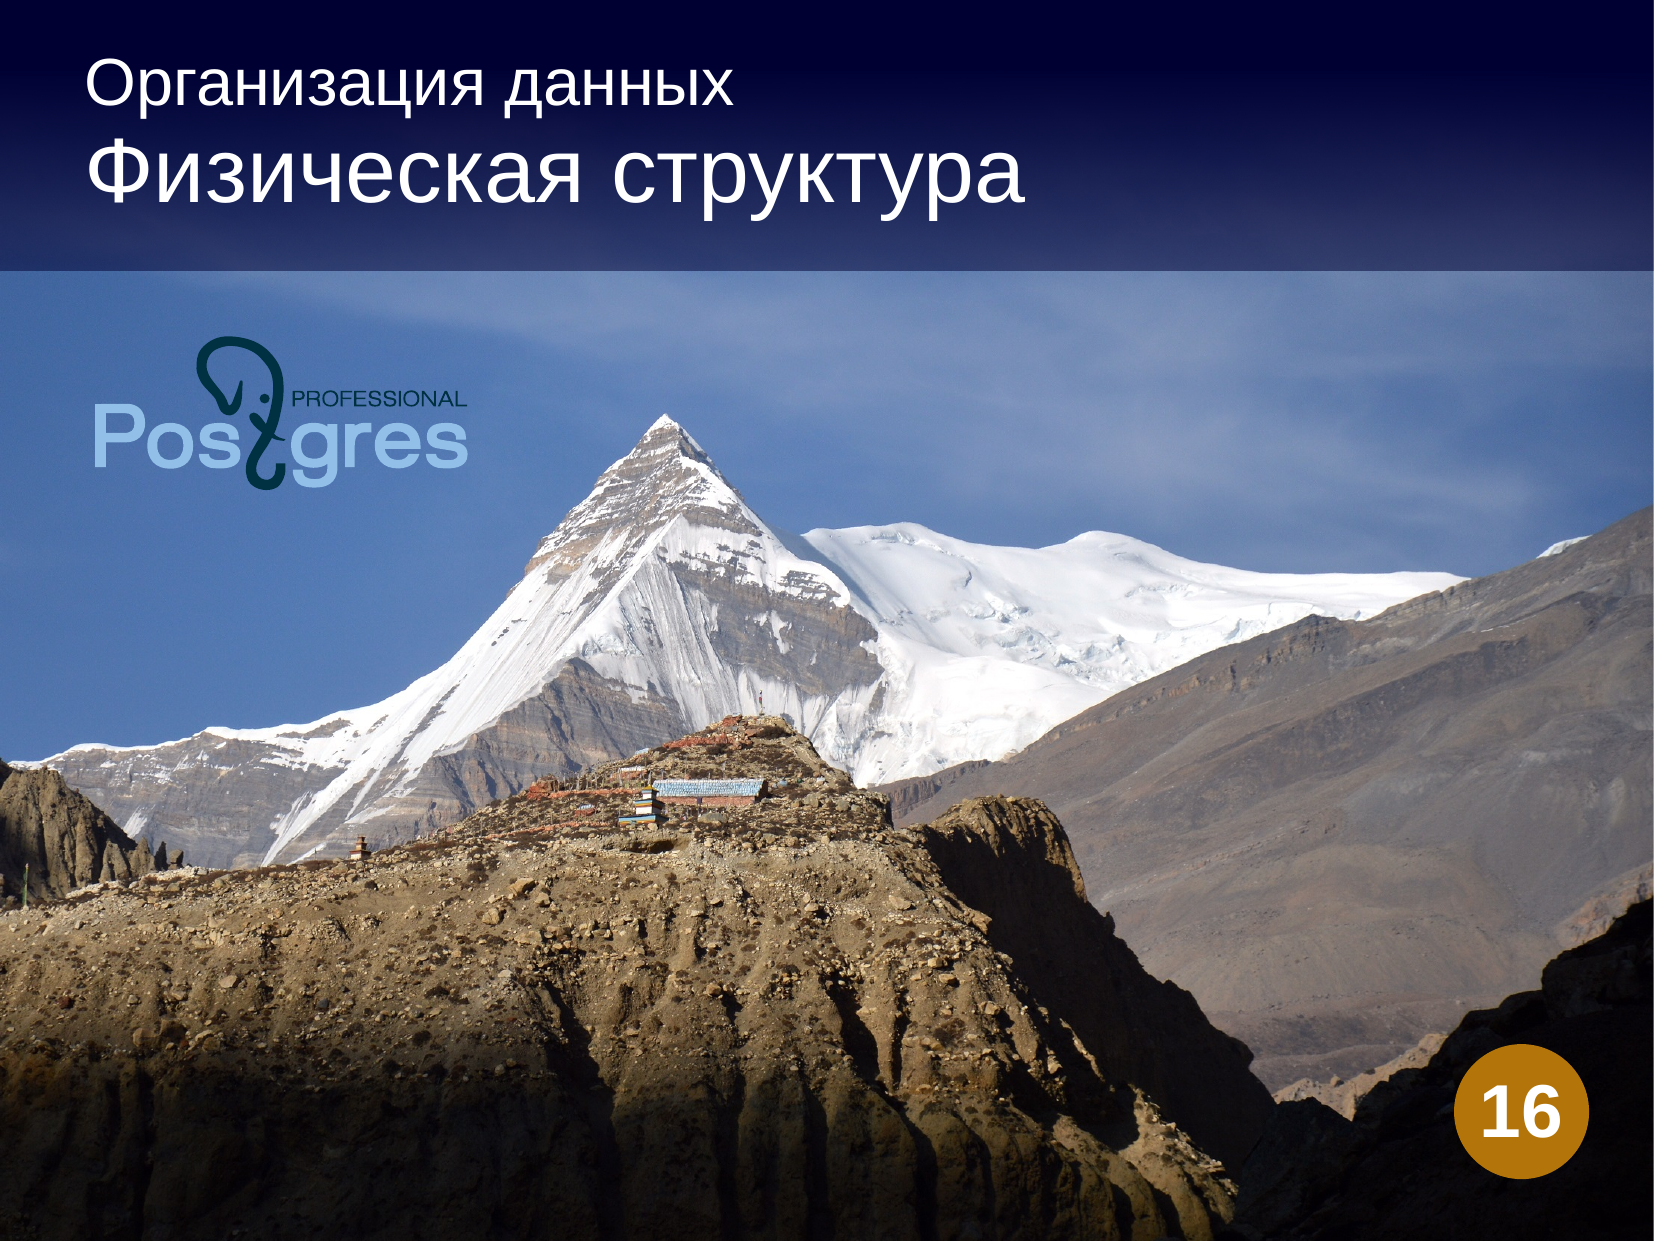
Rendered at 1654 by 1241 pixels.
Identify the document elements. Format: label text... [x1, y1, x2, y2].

picture [0, 271, 1654, 1241]
text_box 16 [1454, 1044, 1590, 1180]
title Организация данных Физическая структура [84, 44, 1636, 251]
